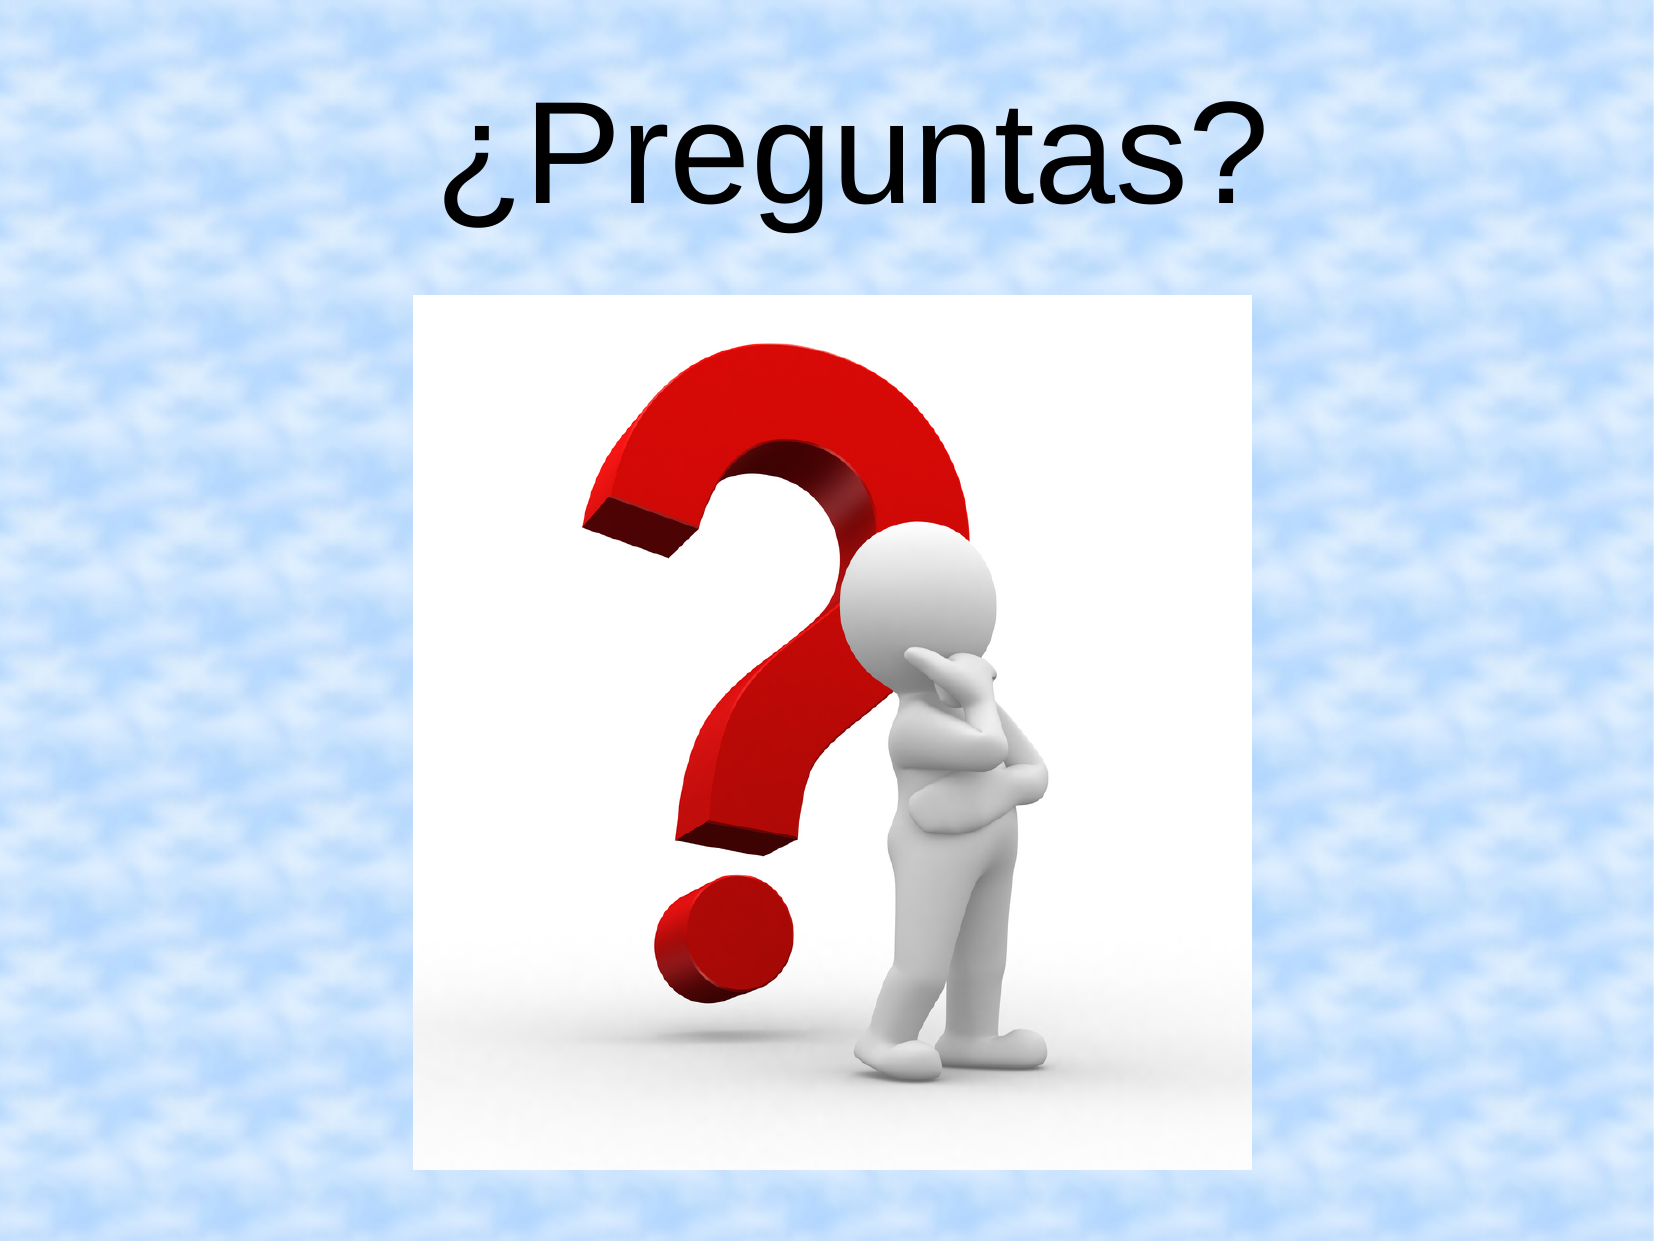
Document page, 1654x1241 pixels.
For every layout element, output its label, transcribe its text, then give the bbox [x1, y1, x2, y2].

title ¿Preguntas? [82, 49, 1571, 257]
picture [0, 0, 1654, 1241]
